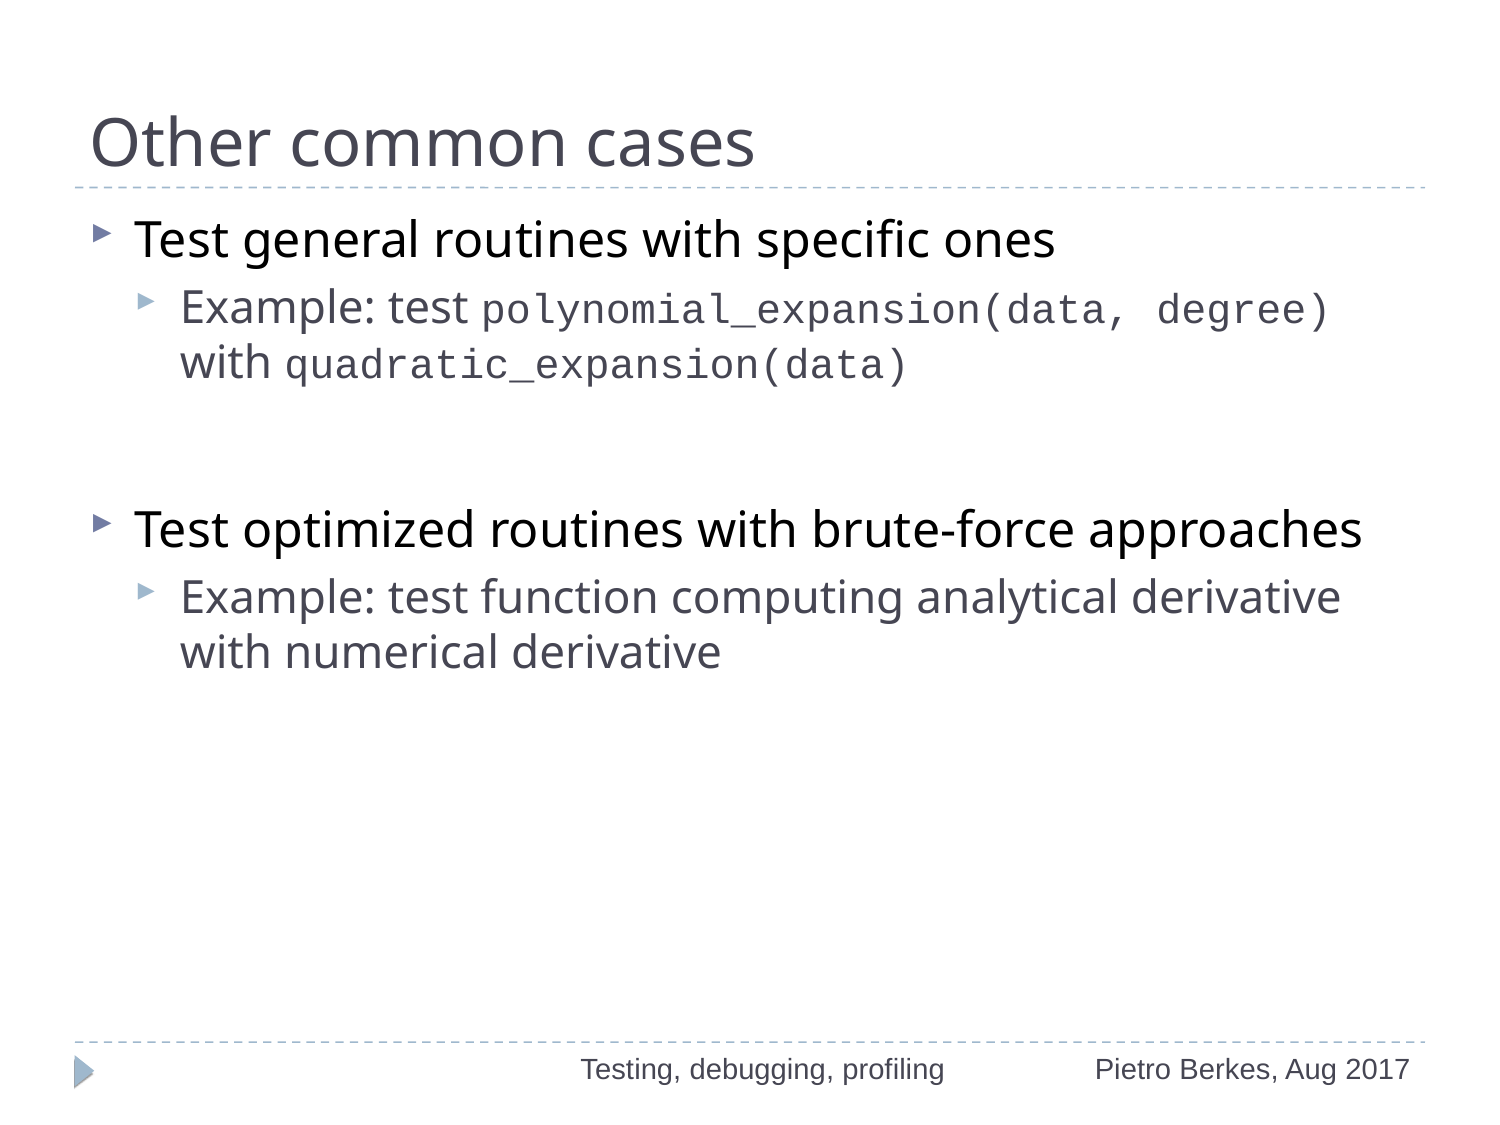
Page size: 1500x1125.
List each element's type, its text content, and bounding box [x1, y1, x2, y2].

slide_number Pietro Berkes, Aug 2017 [1051, 1042, 1426, 1103]
title Other common cases [75, 24, 1425, 188]
footer Testing, debugging, profiling [475, 1042, 1051, 1103]
list Test general routines with specific ones Example: test polynomial_expansion(data, degree) with quadratic_expansion(data) Test optimized routines with brute-force approaches Example: test function computing analytical derivative with numerical derivative [75, 200, 1425, 1010]
